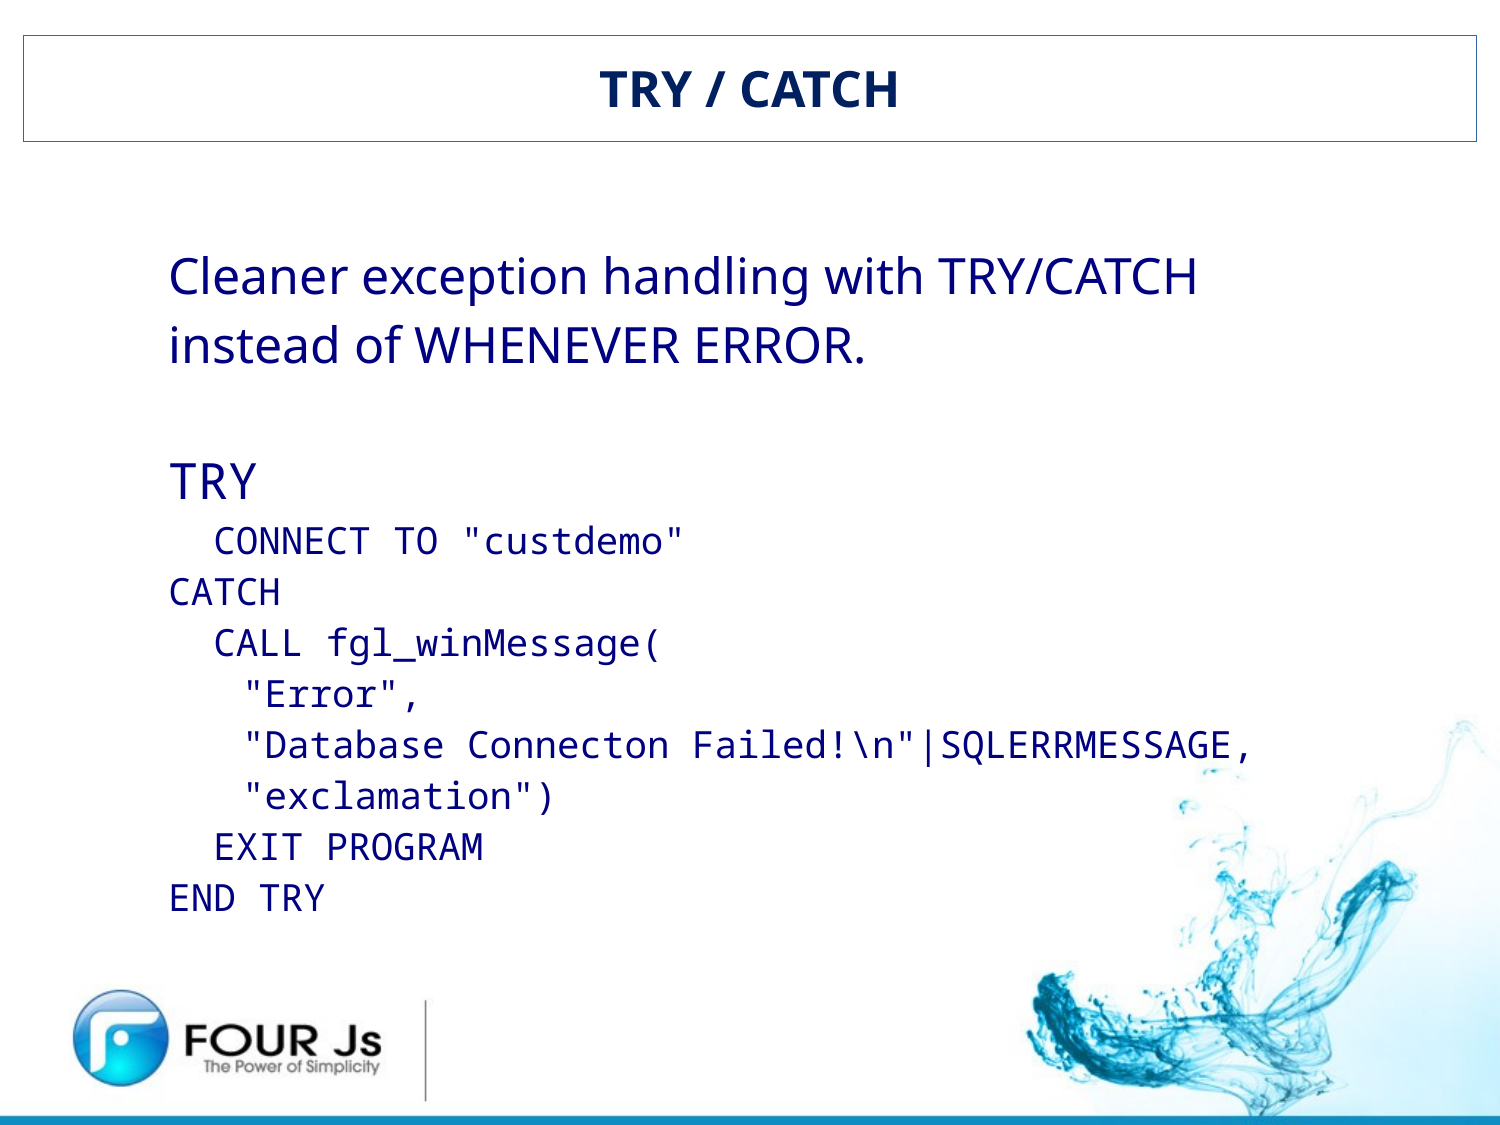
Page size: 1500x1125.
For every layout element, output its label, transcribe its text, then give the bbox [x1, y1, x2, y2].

title TRY / CATCH [23, 35, 1477, 142]
picture [0, 0, 1500, 1122]
text_box Cleaner exception handling with TRY/CATCH instead of WHENEVER ERROR. TRY CONNECT TO "custdemo" CATCH CALL fgl_winMessage( "Error", "Database Connecton Failed!\n"|SQLERRMESSAGE, "exclamation") EXIT PROGRAM END TRY [153, 234, 1371, 945]
